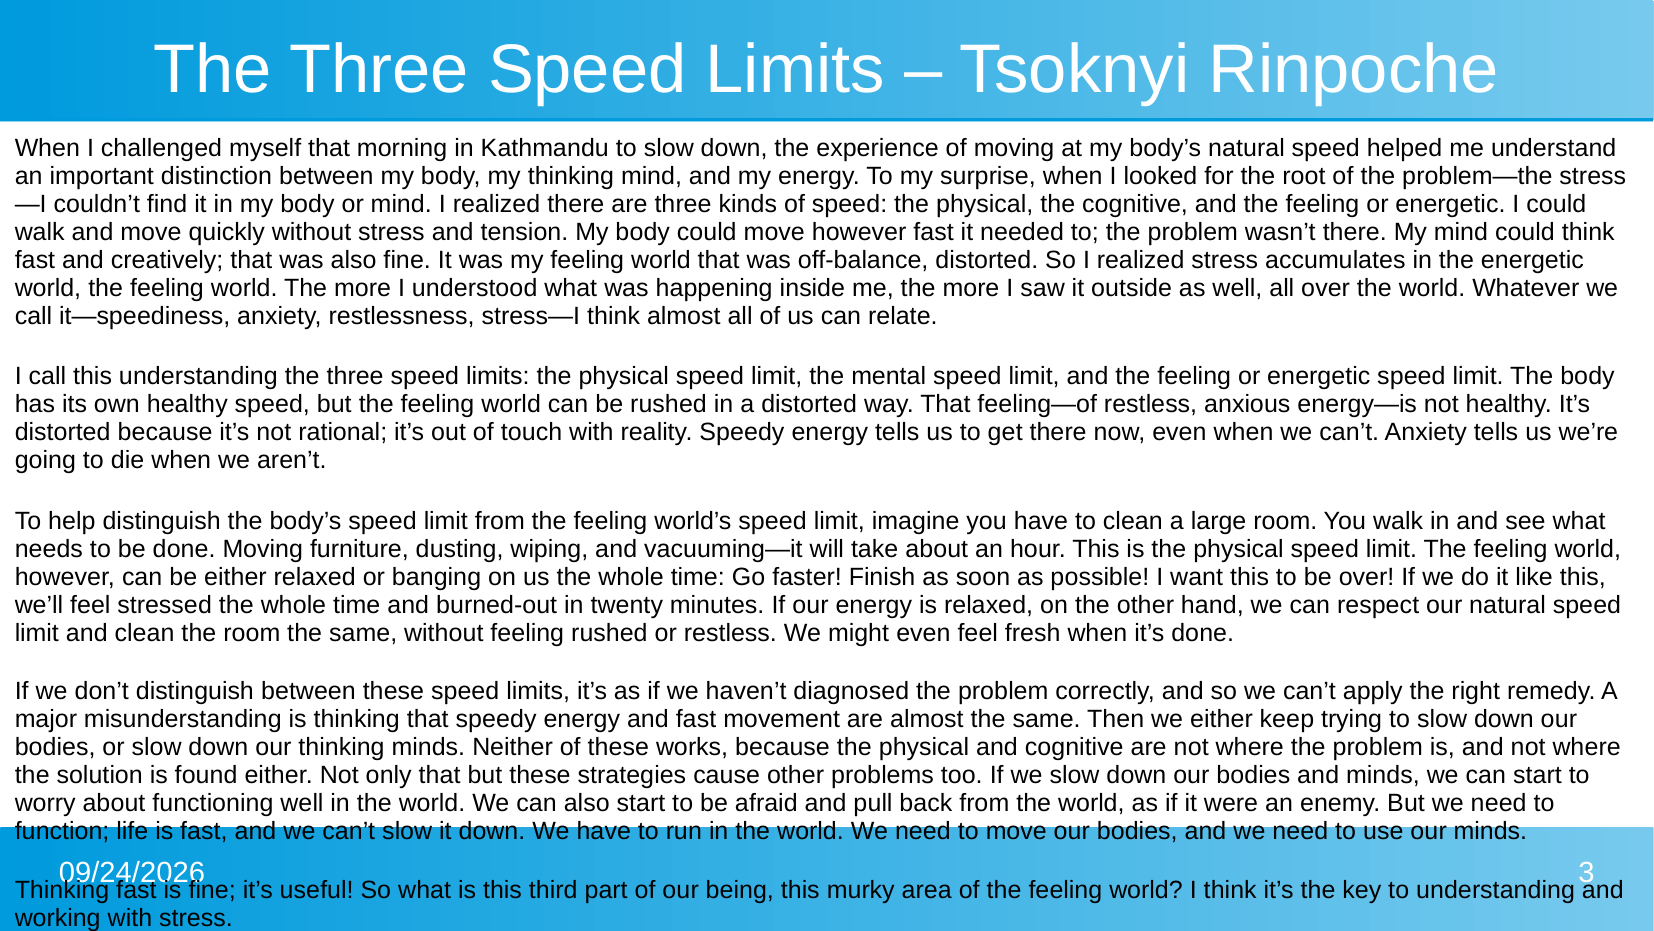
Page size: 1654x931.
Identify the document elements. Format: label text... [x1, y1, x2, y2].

text_box When I challenged myself that morning in Kathmandu to slow down, the experience of moving at my body’s natural speed helped me understand an important distinction between my body, my thinking mind, and my energy. To my surprise, when I looked for the root of the problem—the stress—I couldn’t find it in my body or mind. I realized there are three kinds of speed: the physical, the cognitive, and the feeling or energetic. I could walk and move quickly without stress and tension. My body could move however fast it needed to; the problem wasn’t there. My mind could think fast and creatively; that was also fine. It was my feeling world that was off-balance, distorted. So I realized stress accumulates in the energetic world, the feeling world. The more I understood what was happening inside me, the more I saw it outside as well, all over the world. Whatever we call it—speediness, anxiety, restlessness, stress—I think almost all of us can relate. I call this understanding the three speed limits: the physical speed limit, the mental speed limit, and the feeling or energetic speed limit. The body has its own healthy speed, but the feeling world can be rushed in a distorted way. That feeling—of restless, anxious energy—is not healthy. It’s distorted because it’s not rational; it’s out of touch with reality. Speedy energy tells us to get there now, even when we can’t. Anxiety tells us we’re going to die when we aren’t. To help distinguish the body’s speed limit from the feeling world’s speed limit, imagine you have to clean a large room. You walk in and see what needs to be done. Moving furniture, dusting, wiping, and vacuuming—it will take about an hour. This is the physical speed limit. The feeling world, however, can be either relaxed or banging on us the whole time: Go faster! Finish as soon as possible! I want this to be over! If we do it like this, we’ll feel stressed the whole time and burned-out in twenty minutes. If our energy is relaxed, on the other hand, we can respect our natural speed limit and clean the room the same, without feeling rushed or restless. We might even feel fresh when it’s done. If we don’t distinguish between these speed limits, it’s as if we haven’t diagnosed the problem correctly, and so we can’t apply the right remedy. A major misunderstanding is thinking that speedy energy and fast movement are almost the same. Then we either keep trying to slow down our bodies, or slow down our thinking minds. Neither of these works, because the physical and cognitive are not where the problem is, and not where the solution is found either. Not only that but these strategies cause other problems too. If we slow down our bodies and minds, we can start to worry about functioning well in the world. We can also start to be afraid and pull back from the world, as if it were an enemy. But we need to function; life is fast, and we can’t slow it down. We have to run in the world. We need to move our bodies, and we need to use our minds. Thinking fast is fine; it’s useful! So what is this third part of our being, this murky area of the feeling world? I think it’s the key to understanding and working with stress. [0, 126, 1651, 931]
title The Three Speed Limits – Tsoknyi Rinpoche [59, 29, 1595, 108]
